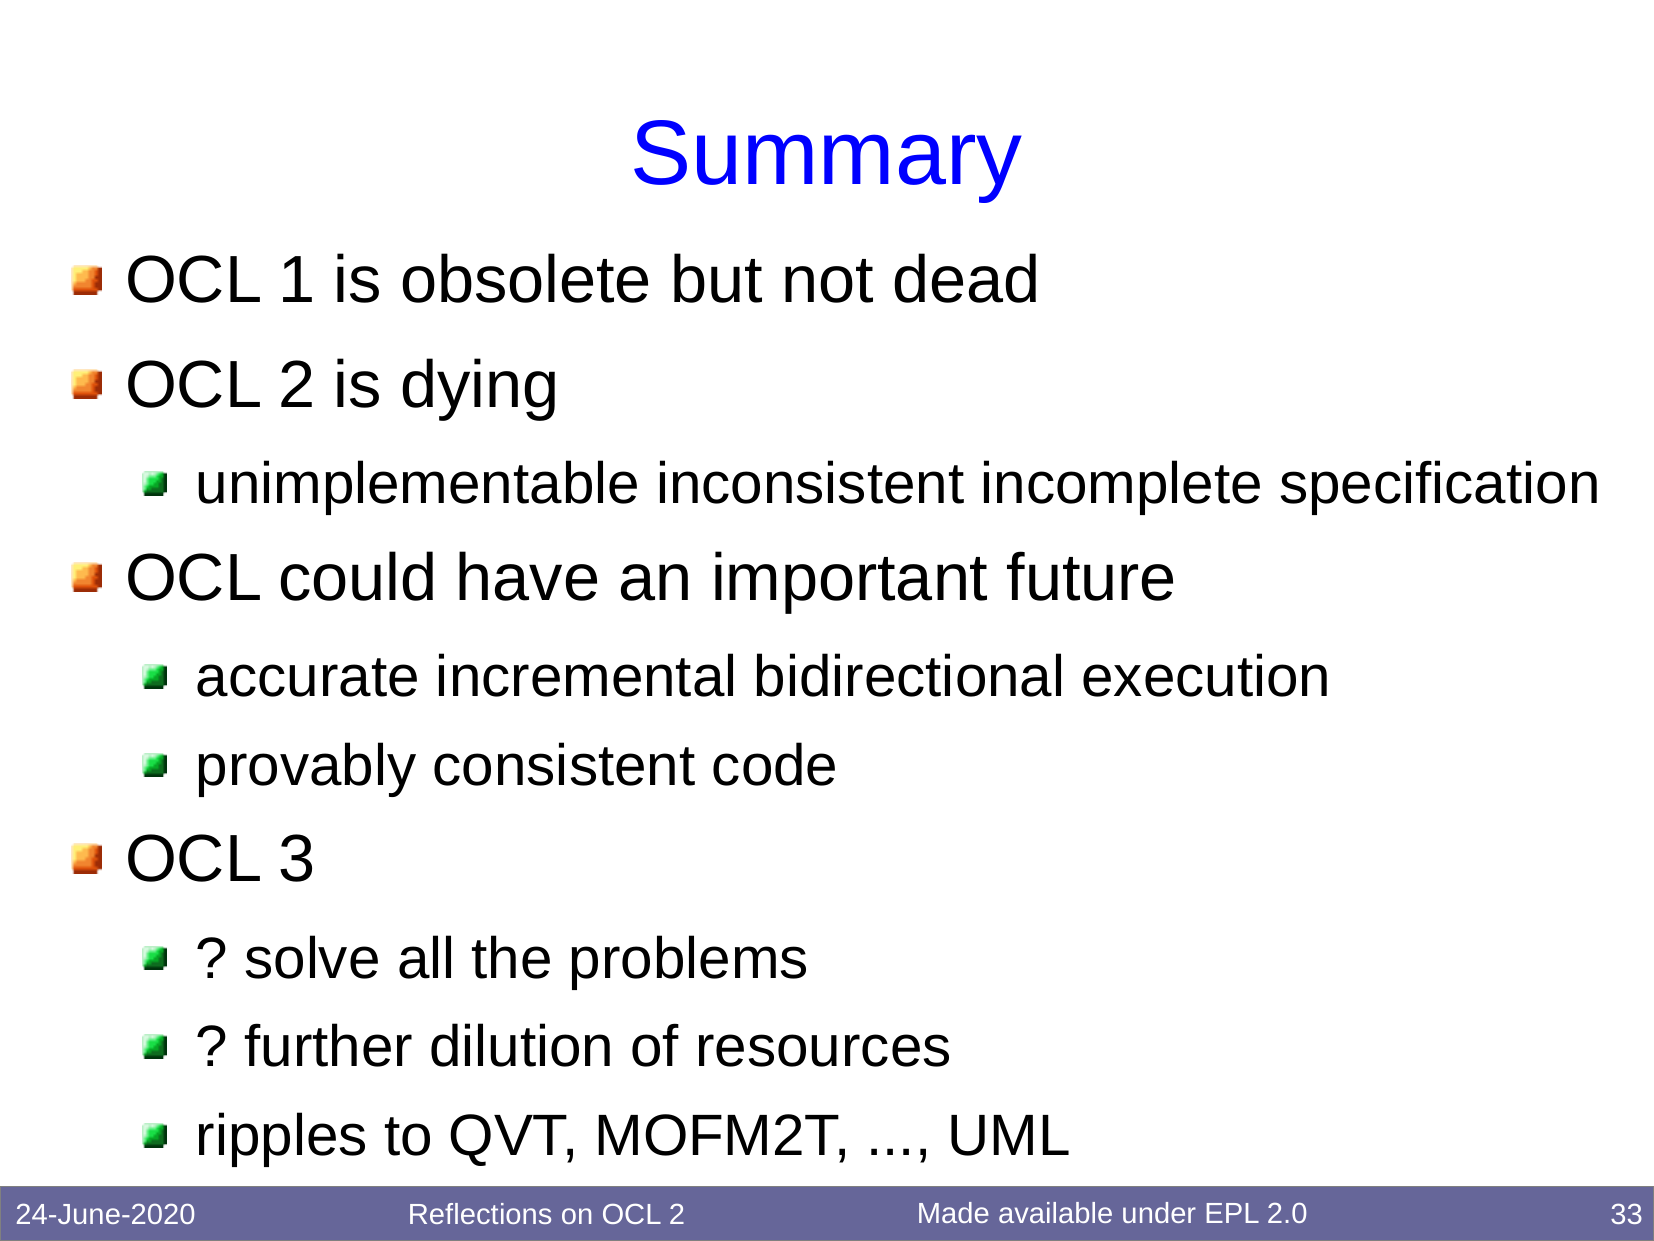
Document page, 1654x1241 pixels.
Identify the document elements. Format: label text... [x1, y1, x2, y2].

list OCL 1 is obsolete but not dead OCL 2 is dying unimplementable inconsistent incomplete specification OCL could have an important future accurate incremental bidirectional execution provably consistent code OCL 3 ? solve all the problems ? further dilution of resources ripples to QVT, MOFM2T, ..., UML [54, 242, 1637, 1241]
title Summary [82, 49, 1571, 242]
